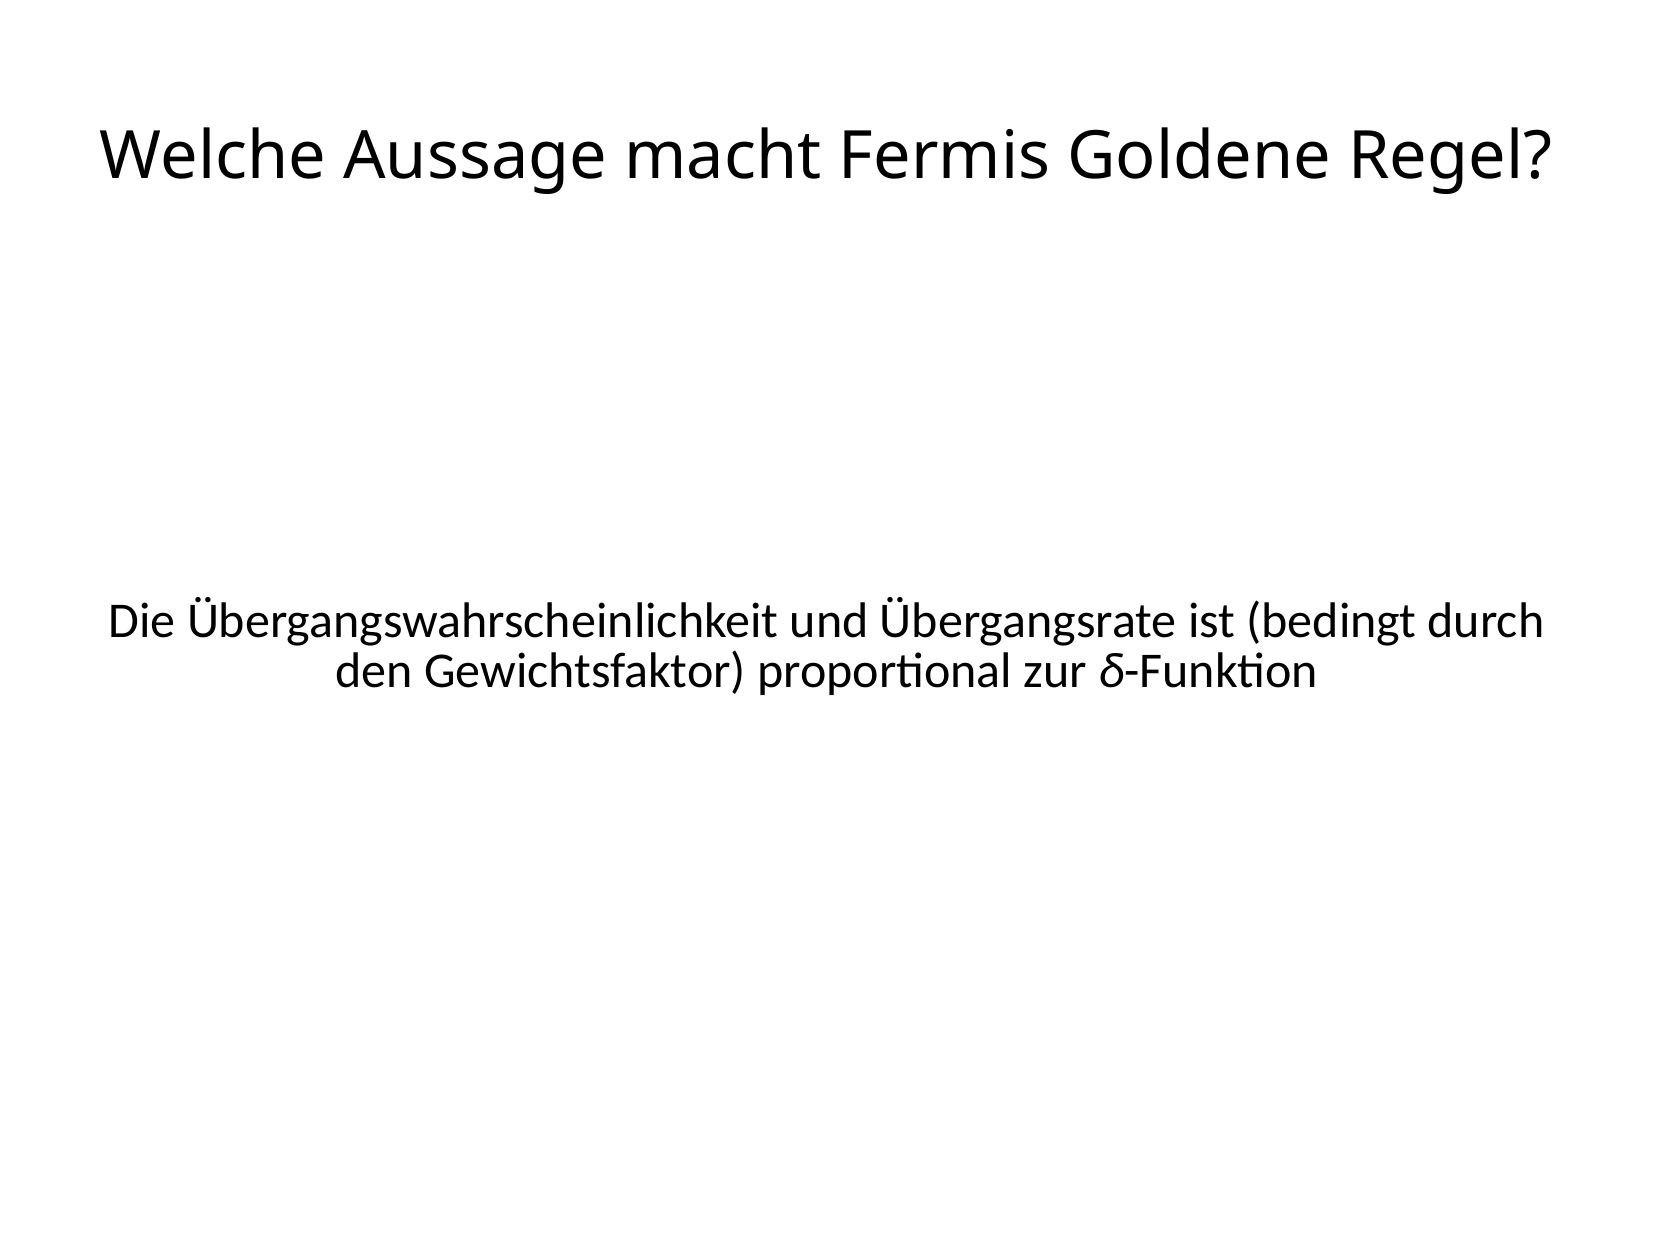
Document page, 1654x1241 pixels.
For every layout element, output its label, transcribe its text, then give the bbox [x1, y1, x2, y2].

subtitle Die Übergangswahrscheinlichkeit und Übergangsrate ist (bedingt durch den Gewichtsfaktor) proportional zur δ-Funktion [82, 290, 1571, 1010]
title Welche Aussage macht Fermis Goldene Regel? [82, 49, 1571, 257]
